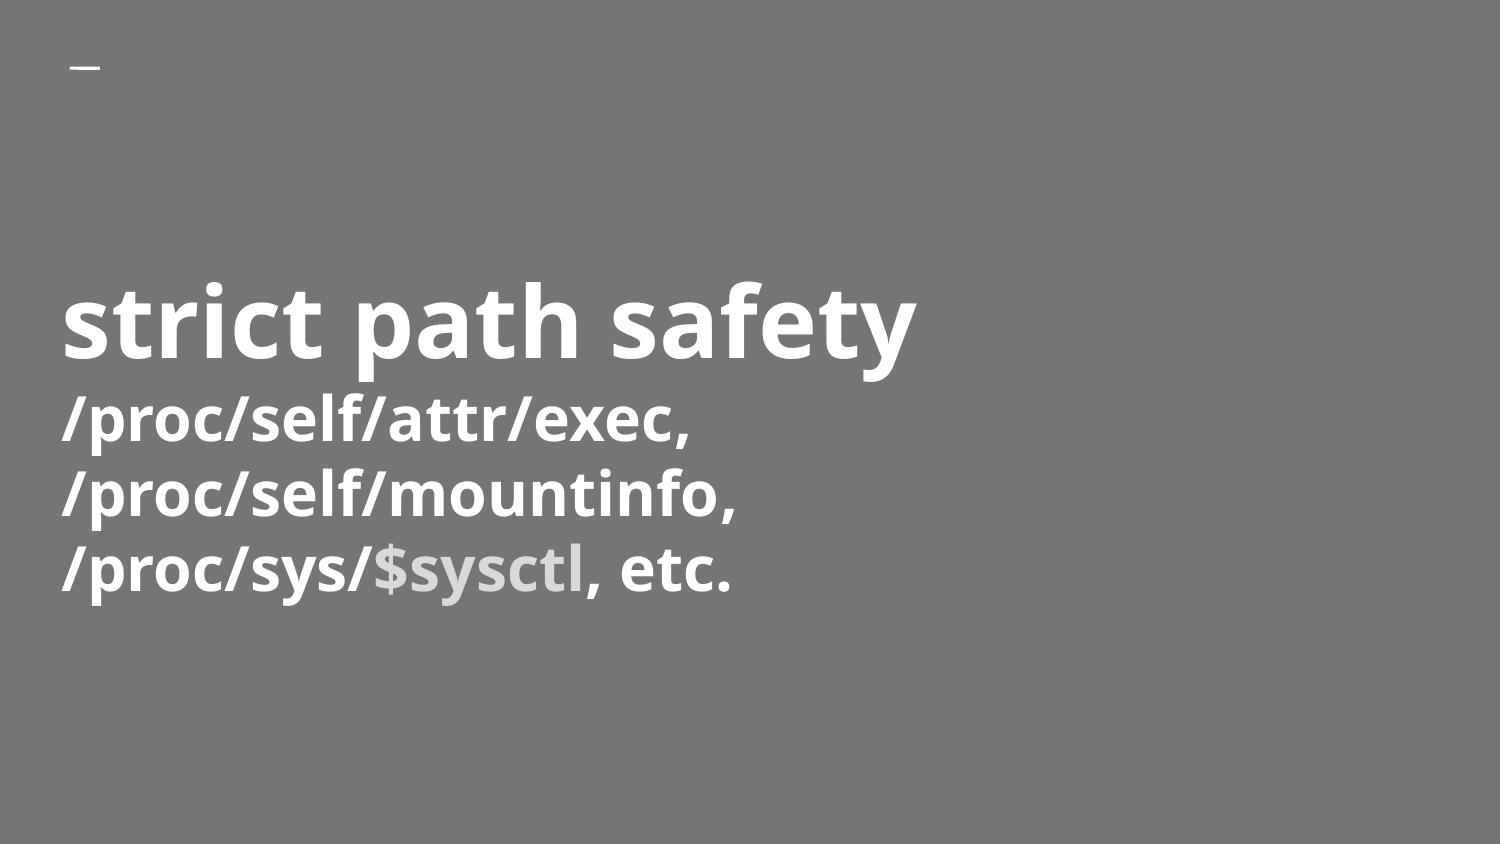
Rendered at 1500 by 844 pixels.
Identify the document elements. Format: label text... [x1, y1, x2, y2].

title strict path safety /proc/self/attr/exec, /proc/self/mountinfo, /proc/sys/$sysctl, etc. [46, 116, 1071, 746]
